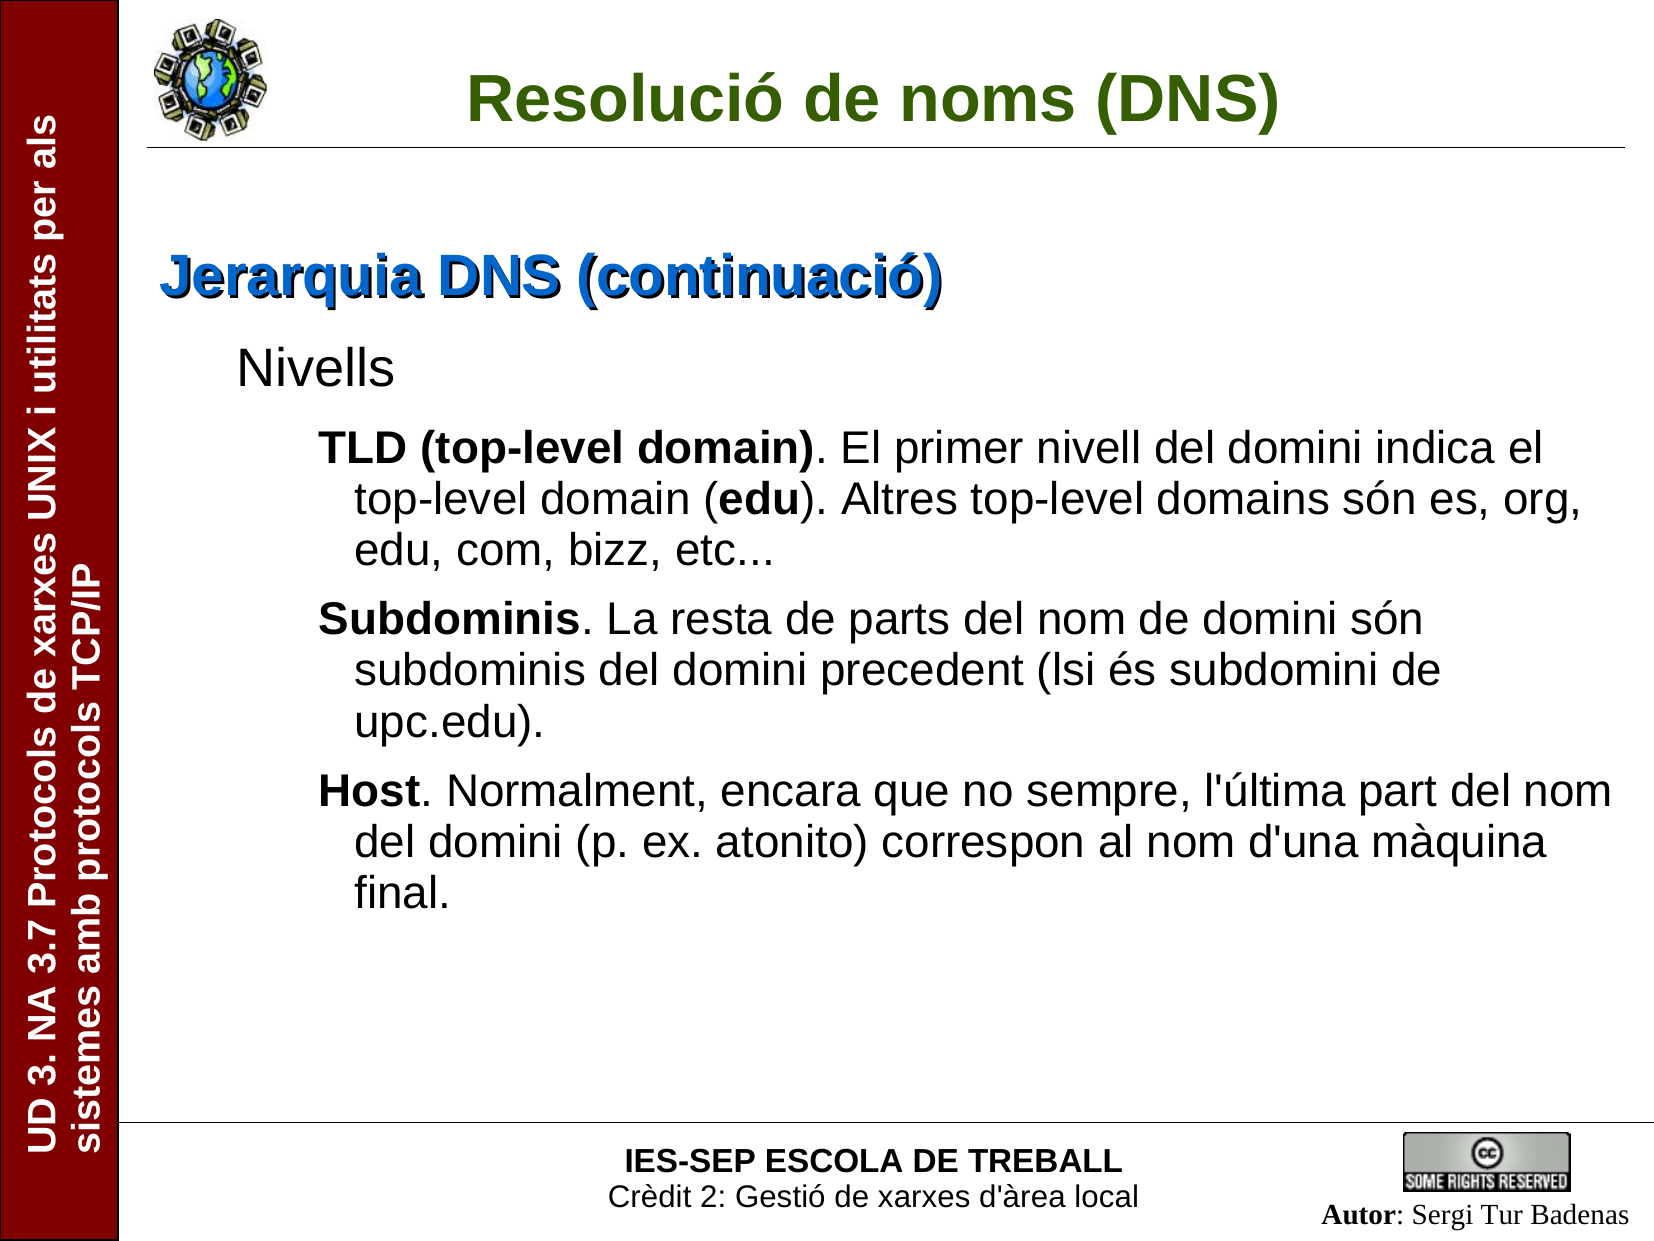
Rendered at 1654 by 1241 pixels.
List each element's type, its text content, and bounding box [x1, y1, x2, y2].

picture [154, 19, 268, 49]
list Jerarquia DNS (continuació) Nivells TLD (top-level domain). El primer nivell del domini indica el top-level domain (edu). Altres top-level domains són es, org, edu, com, bizz, etc... Subdominis. La resta de parts del nom de domini són subdominis del domini precedent (lsi és subdomini de upc.edu). Host. Normalment, encara que no sempre, l'última part del nom del domini (p. ex. atonito) correspon al nom d'una màquina final. [141, 242, 1630, 1093]
picture [1403, 1132, 1571, 1192]
title Resolució de noms (DNS) [129, 49, 1619, 148]
